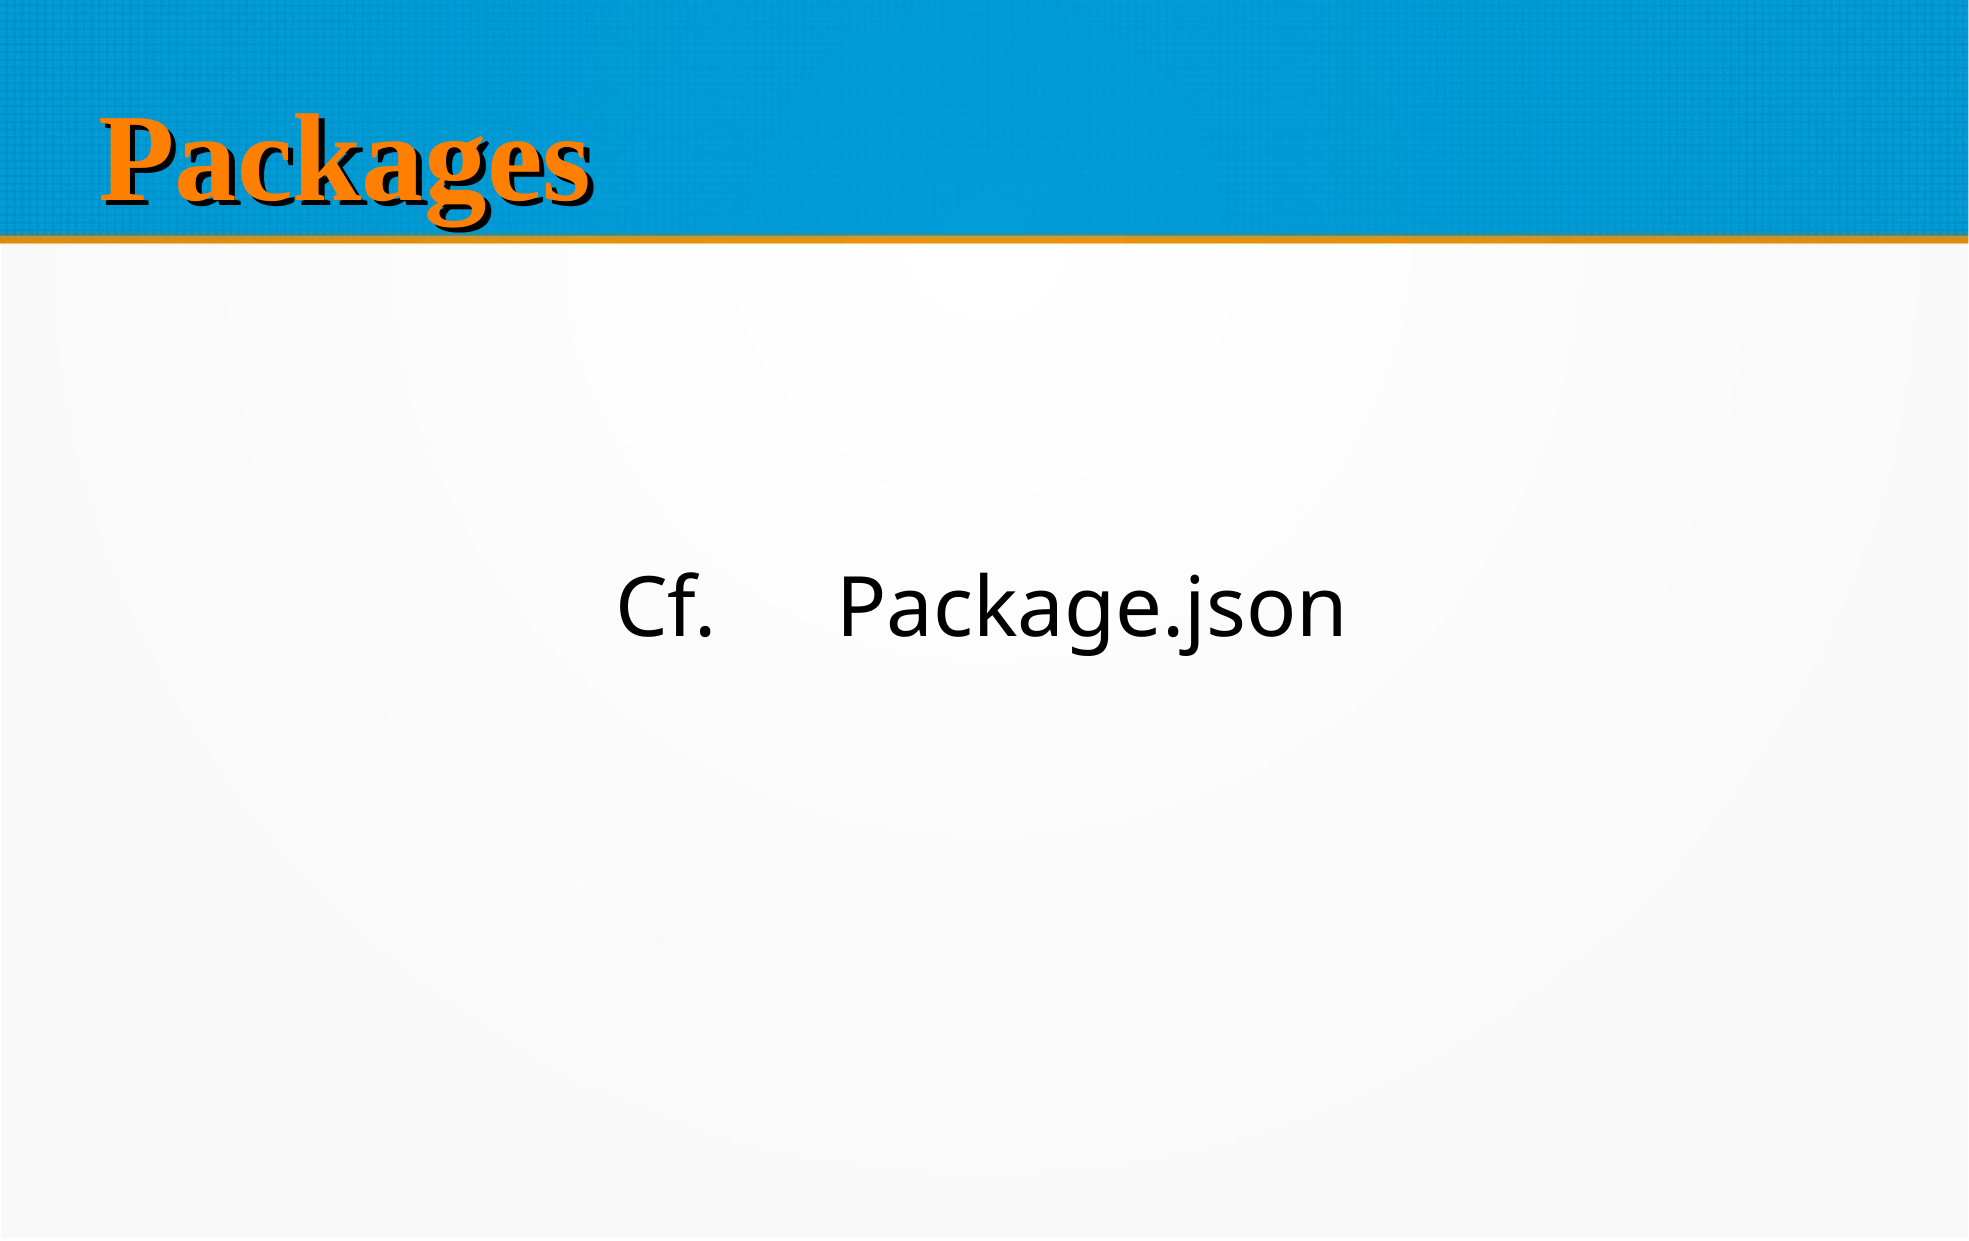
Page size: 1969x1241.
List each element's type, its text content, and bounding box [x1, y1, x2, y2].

list Cf. Package.json [98, 315, 1861, 1081]
picture [0, 233, 1969, 1241]
title Packages [98, 19, 1870, 227]
